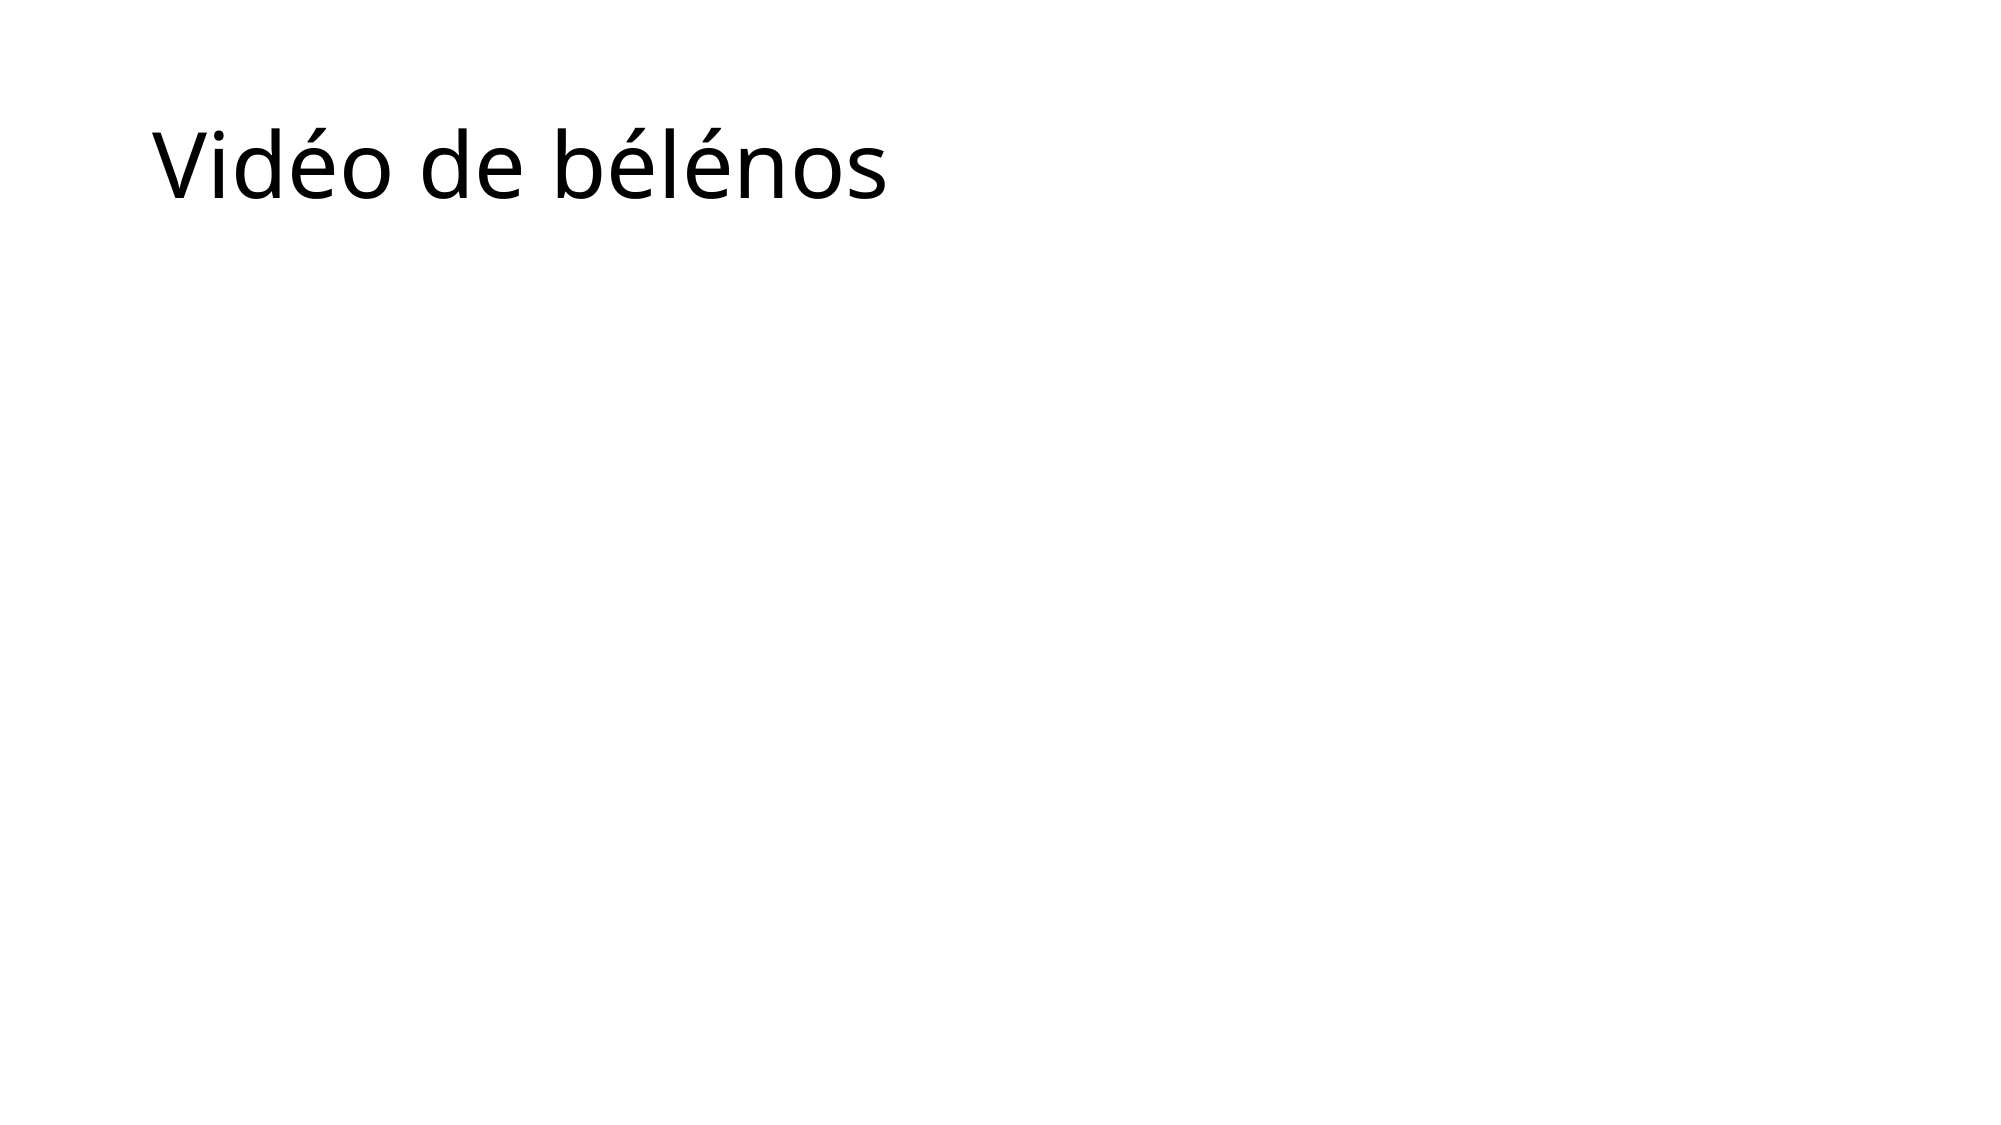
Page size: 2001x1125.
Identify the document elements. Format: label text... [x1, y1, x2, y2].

title Vidéo de bélénos [137, 59, 1863, 278]
